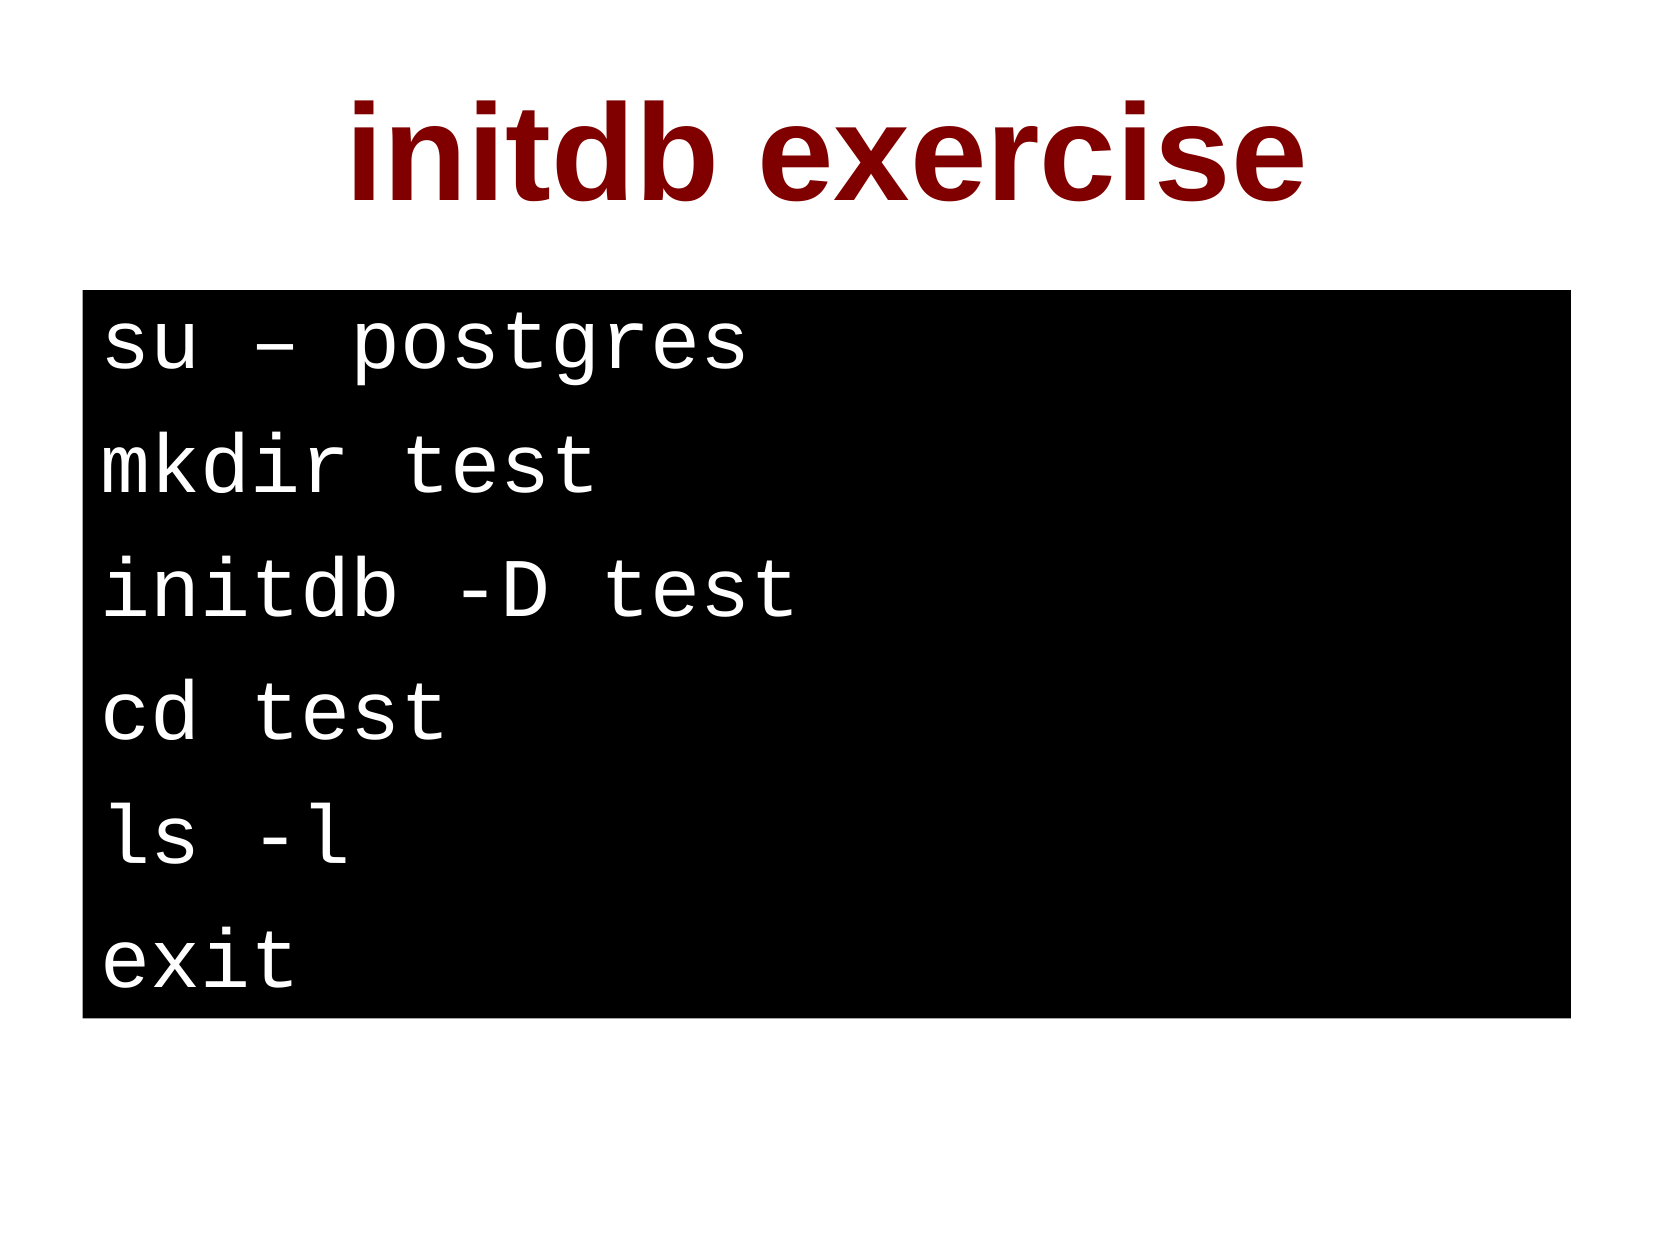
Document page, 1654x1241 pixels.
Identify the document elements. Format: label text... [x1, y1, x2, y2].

list su – postgres mkdir test initdb -D test cd test ls -l exit [82, 290, 1571, 1019]
title initdb exercise [82, 49, 1571, 257]
